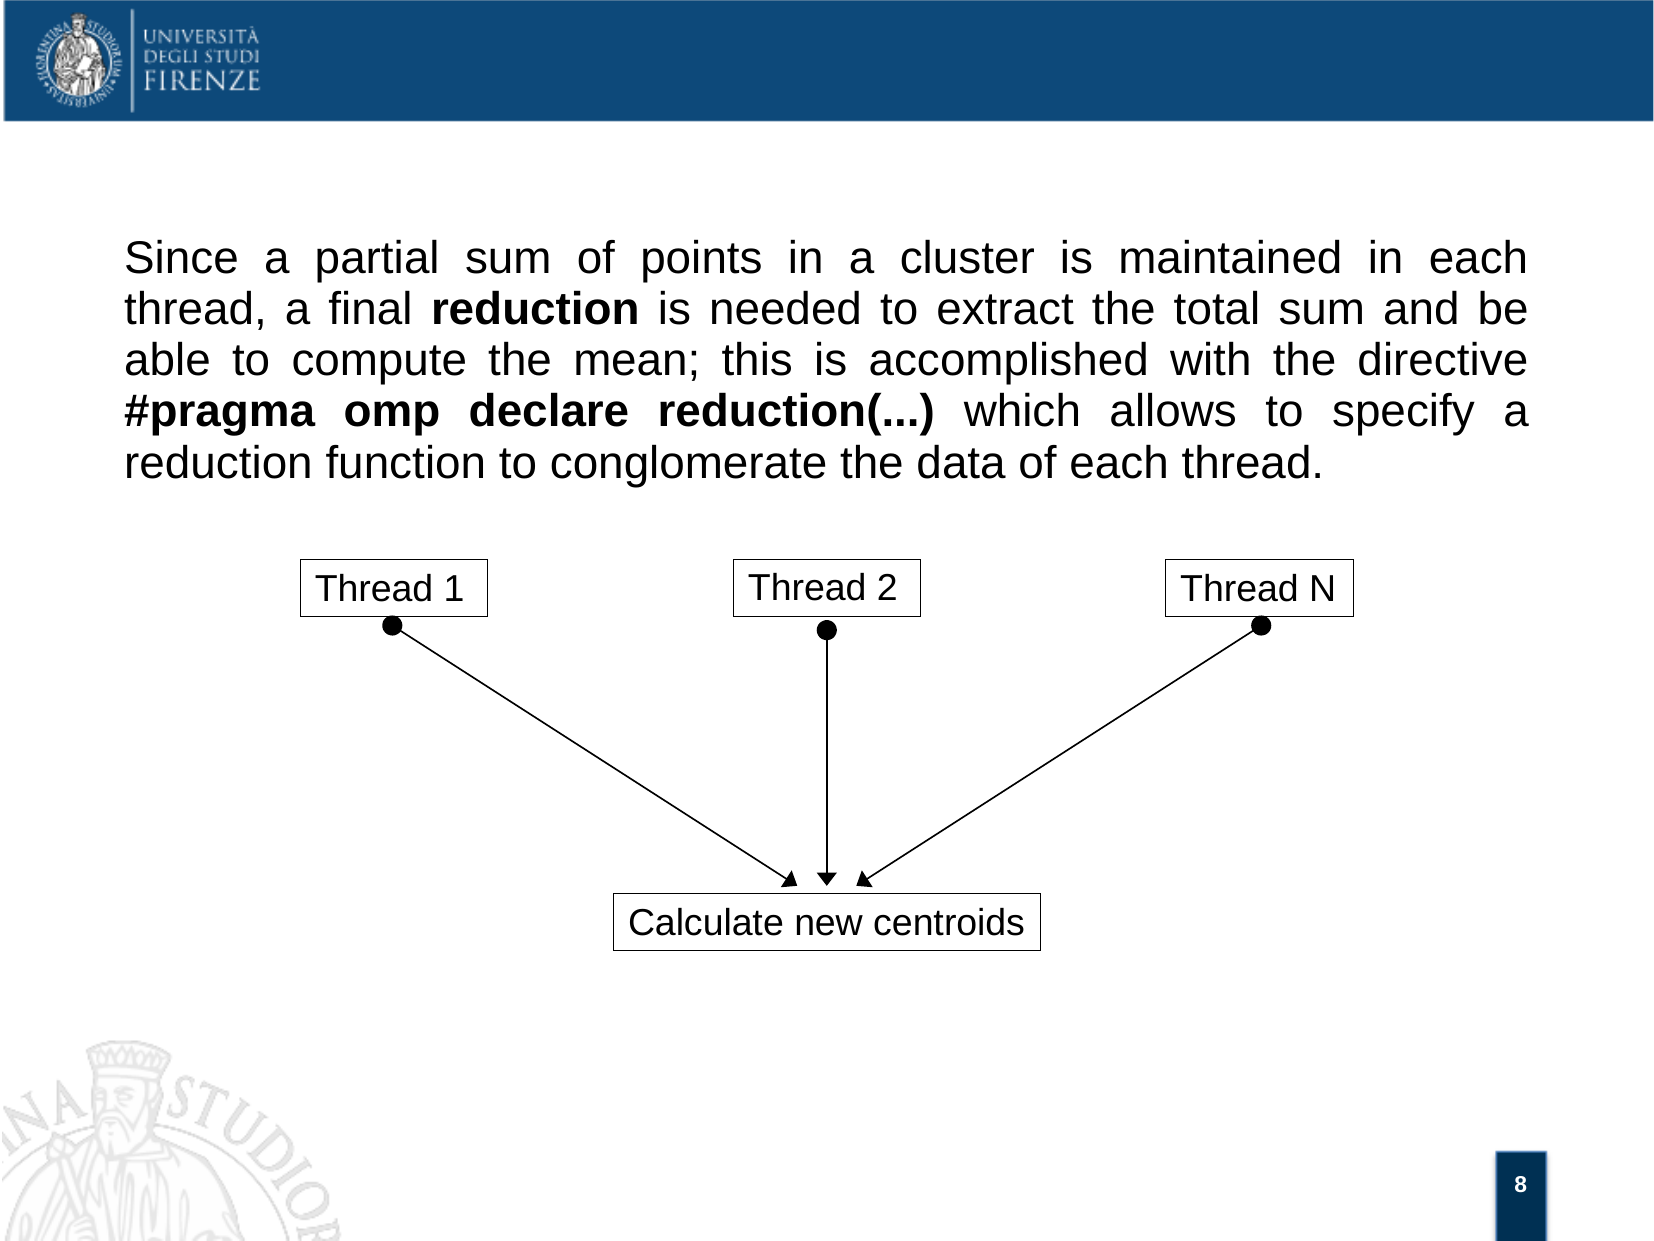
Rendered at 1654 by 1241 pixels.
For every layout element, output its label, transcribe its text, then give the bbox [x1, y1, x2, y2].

text_box Thread 2 [733, 559, 921, 617]
text_box Thread 1 [300, 559, 488, 617]
text_box Thread N [1165, 559, 1354, 617]
text_box Calculate new centroids [613, 893, 1041, 951]
text_box Since a partial sum of points in a cluster is maintained in each thread, a final reduction is needed to extract the total sum and be able to compute the mean; this is accomplished with the directive #pragma omp declare reduction(...) which allows to specify a reduction function to conglomerate the data of each thread. [124, 231, 1530, 591]
picture [2, 0, 1654, 1241]
text_box 8 [1505, 1160, 1536, 1208]
